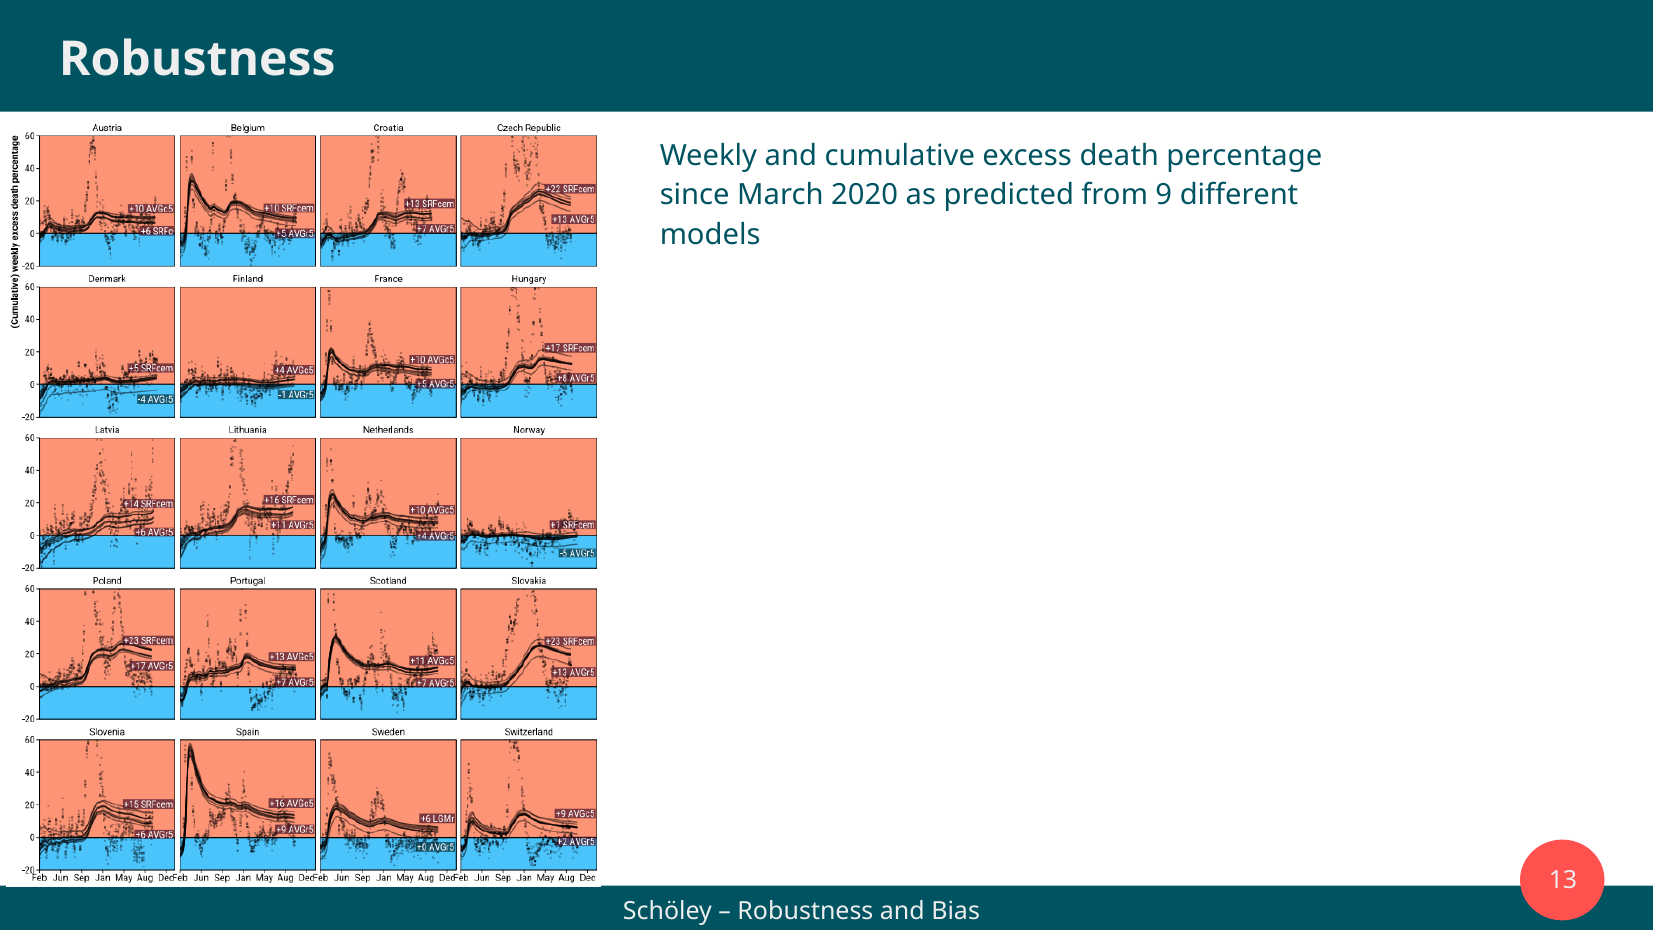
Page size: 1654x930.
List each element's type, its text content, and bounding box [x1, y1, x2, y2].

text_box Weekly and cumulative excess death percentage since March 2020 as predicted from 9 different models [645, 126, 1411, 301]
title Robustness [58, 0, 1594, 117]
picture [6, 115, 601, 887]
